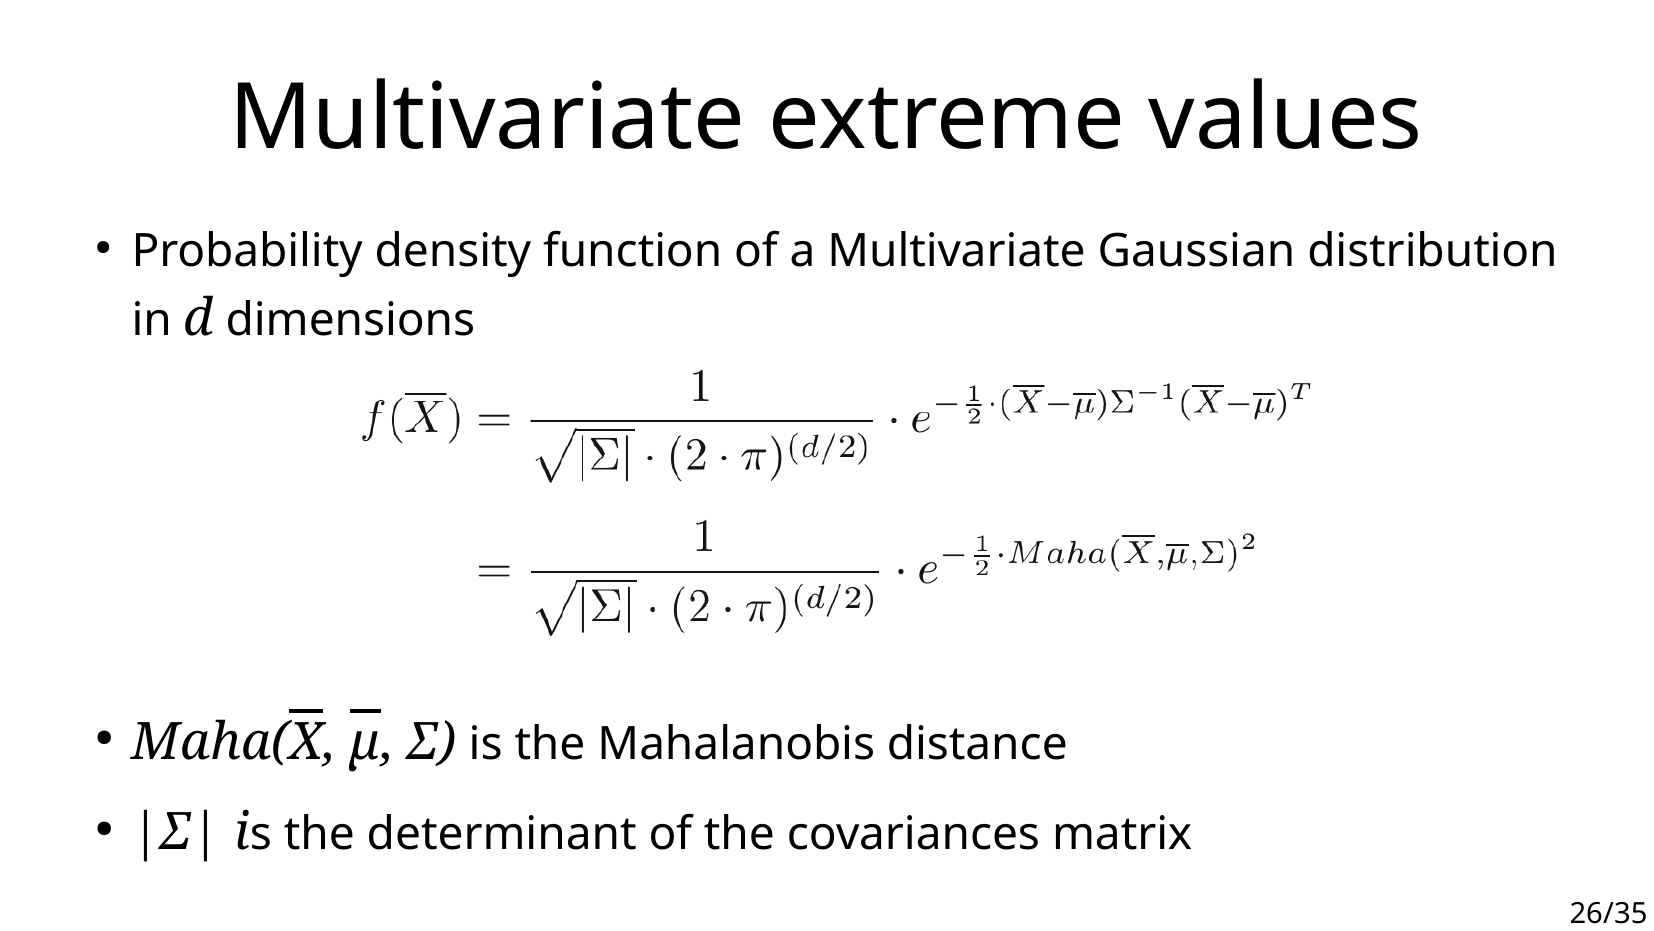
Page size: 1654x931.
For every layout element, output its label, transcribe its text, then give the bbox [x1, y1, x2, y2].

picture [341, 344, 1318, 647]
list Probability density function of a Multivariate Gaussian distribution in d dimensions Maha(X, μ, Σ) is the Mahalanobis distance |Σ| is the determinant of the covariances matrix [82, 217, 1603, 868]
title Multivariate extreme values [82, 1, 1571, 217]
